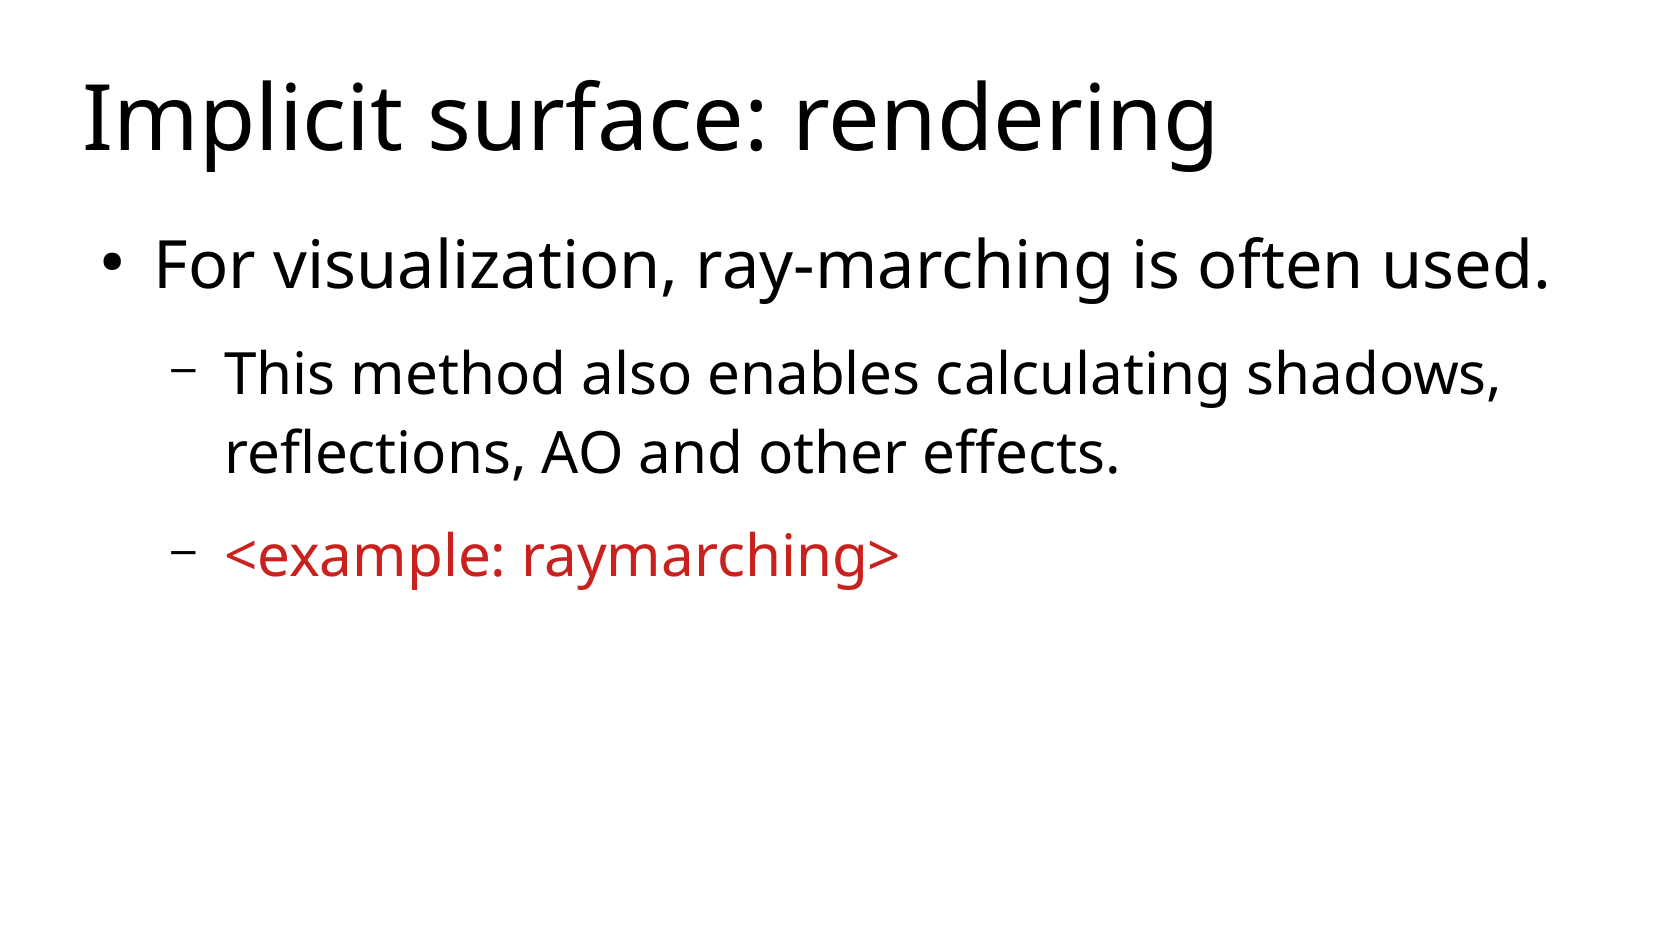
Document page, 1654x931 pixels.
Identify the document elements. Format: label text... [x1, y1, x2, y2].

title Implicit surface: rendering [82, 37, 1571, 193]
list For visualization, ray-marching is often used. This method also enables calculating shadows, reflections, AO and other effects. <example: raymarching> [82, 217, 1571, 758]
